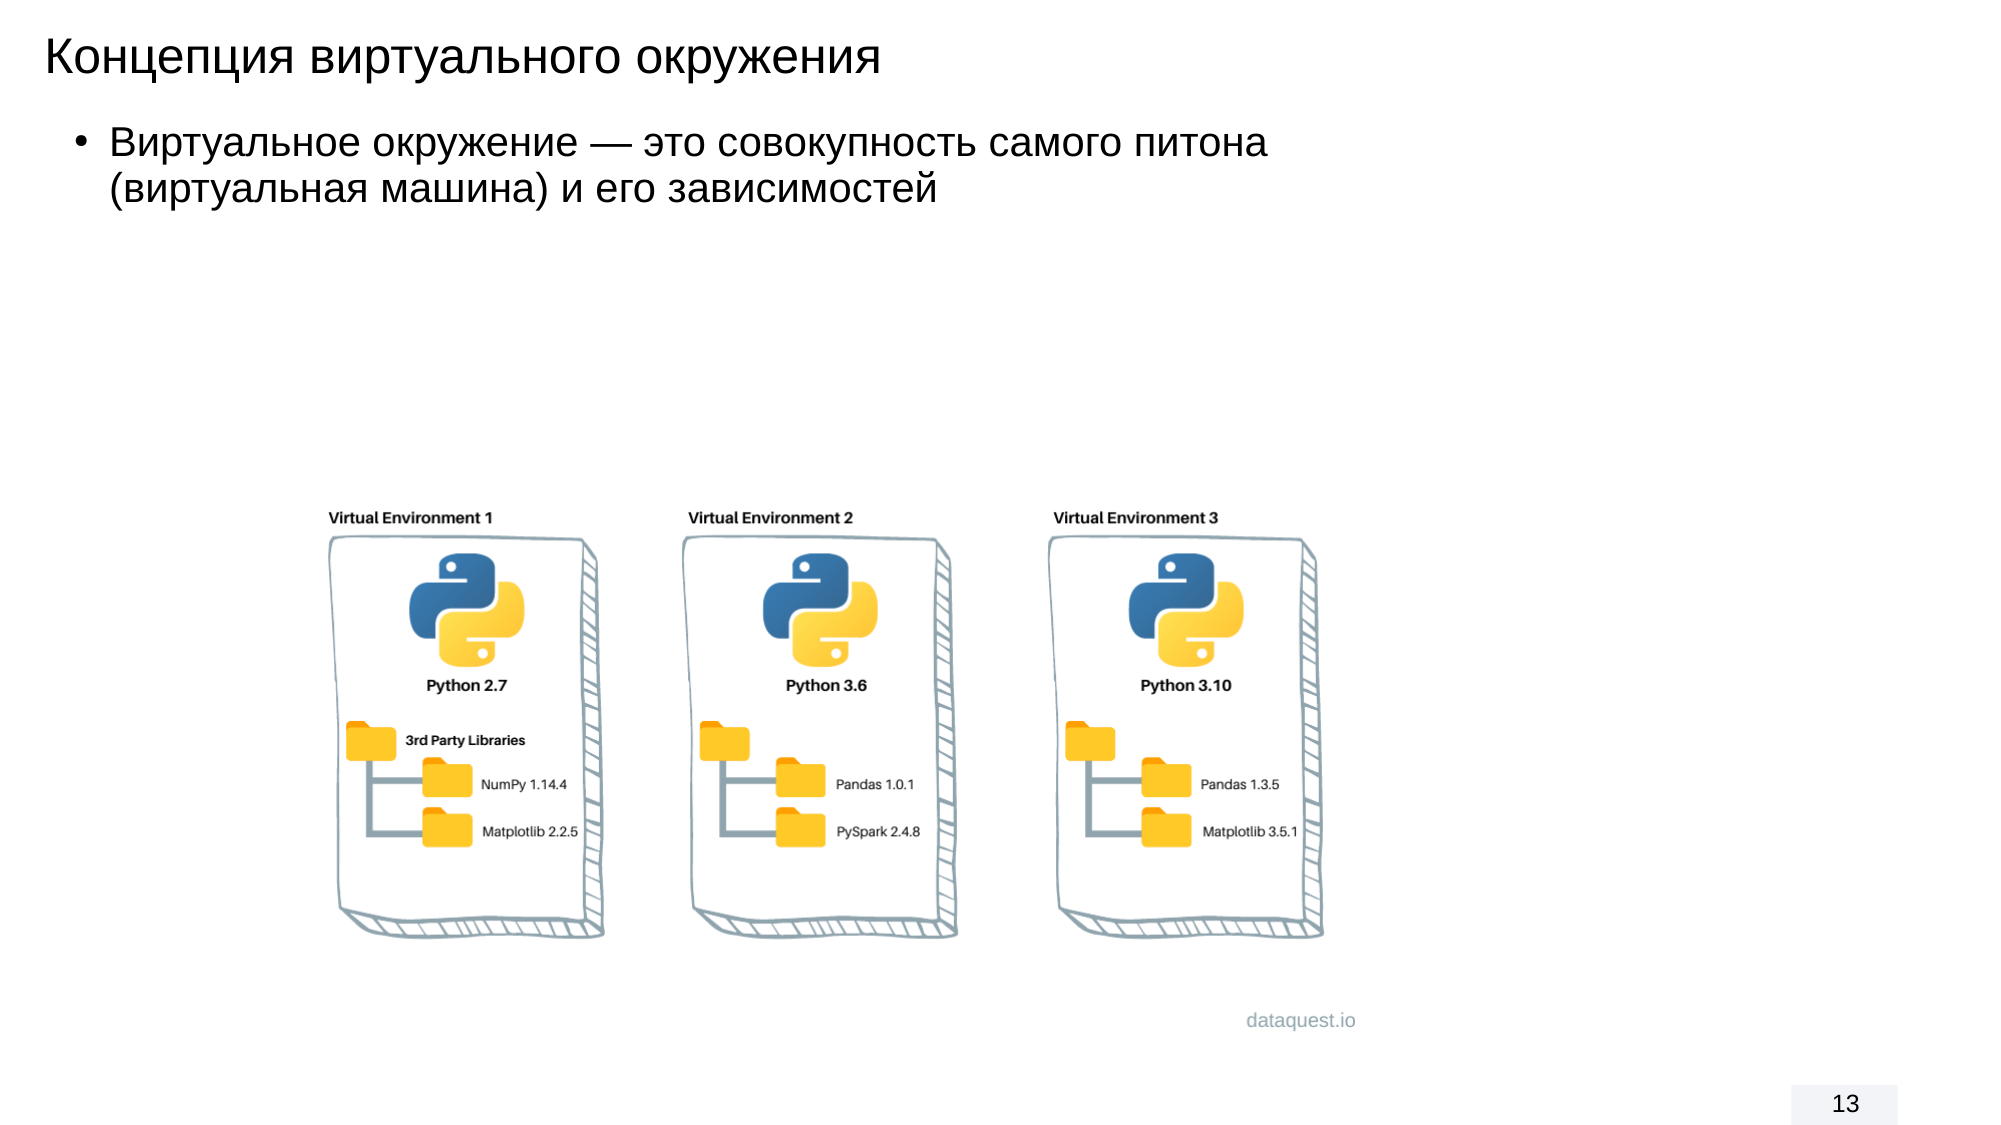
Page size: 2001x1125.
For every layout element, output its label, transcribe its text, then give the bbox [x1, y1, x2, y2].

text_box Виртуальное окружение — это совокупность самого питона (виртуальная машина) и его зависимостей [59, 110, 1388, 502]
picture [265, 413, 1388, 1045]
text_box Концепция виртуального окружения [29, 21, 1595, 92]
text_box <number> [1817, 1082, 1961, 1125]
